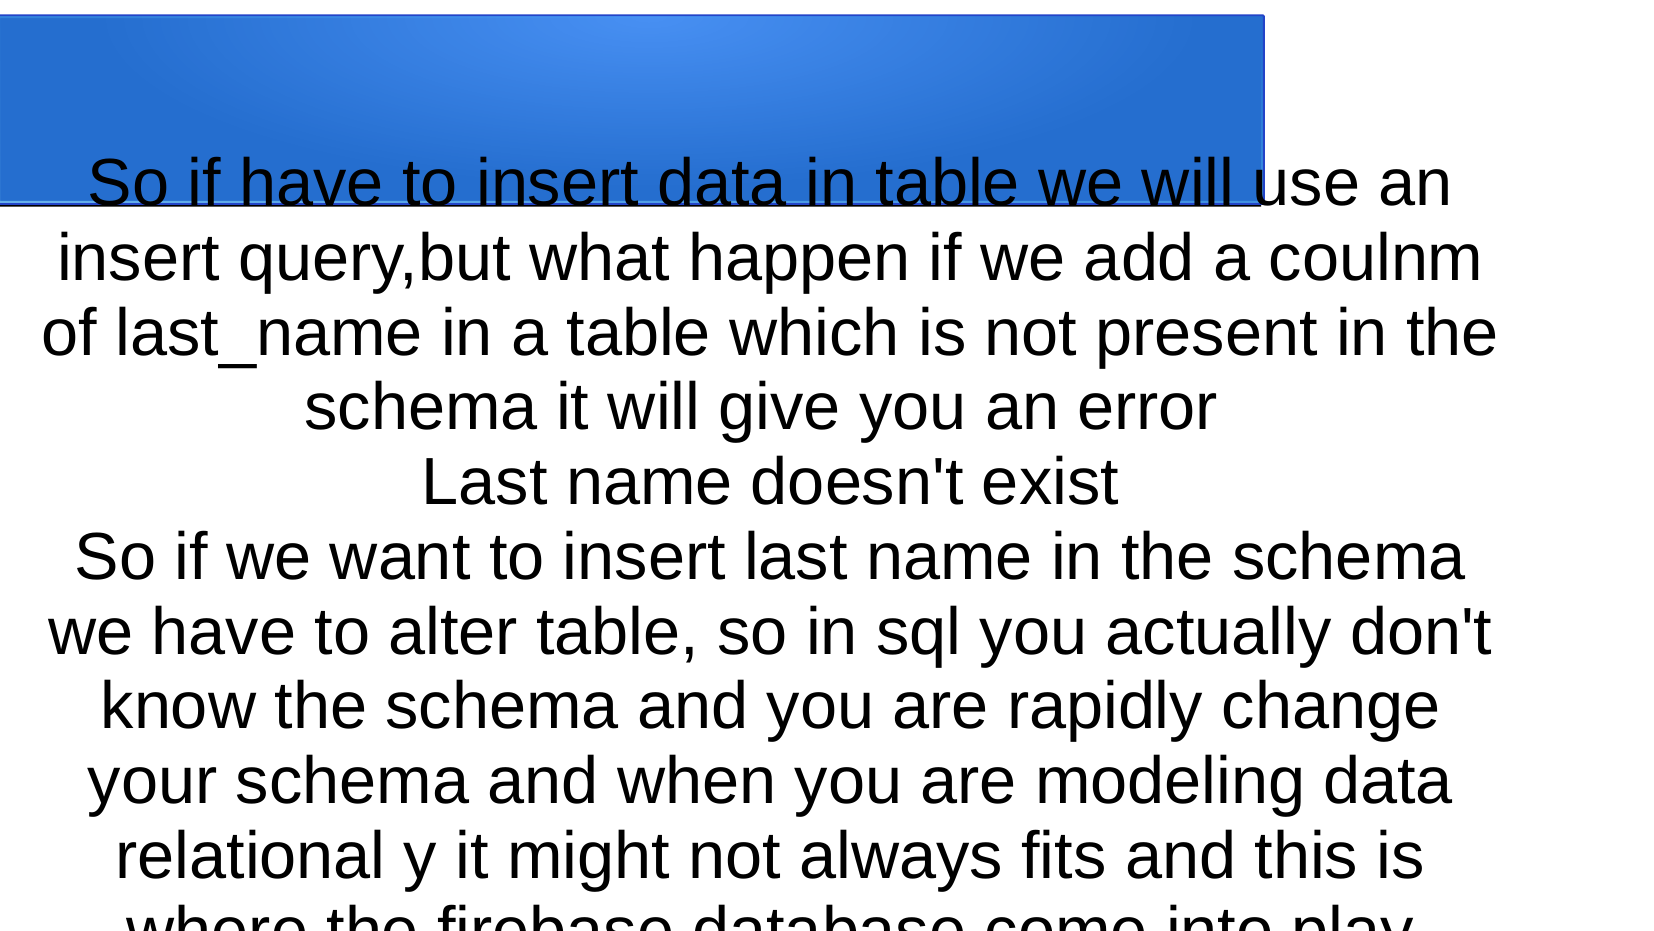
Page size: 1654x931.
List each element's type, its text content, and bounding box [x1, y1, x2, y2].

subtitle So if have to insert data in table we will use an insert query,but what happen if we add a coulnm of last_name in a table which is not present in the schema it will give you an error Last name doesn't exist So if we want to insert last name in the schema we have to alter table, so in sql you actually don't know the schema and you are rapidly change your schema and when you are modeling data relational y it might not always fits and this is where the firebase database come into play [26, 212, 1516, 901]
